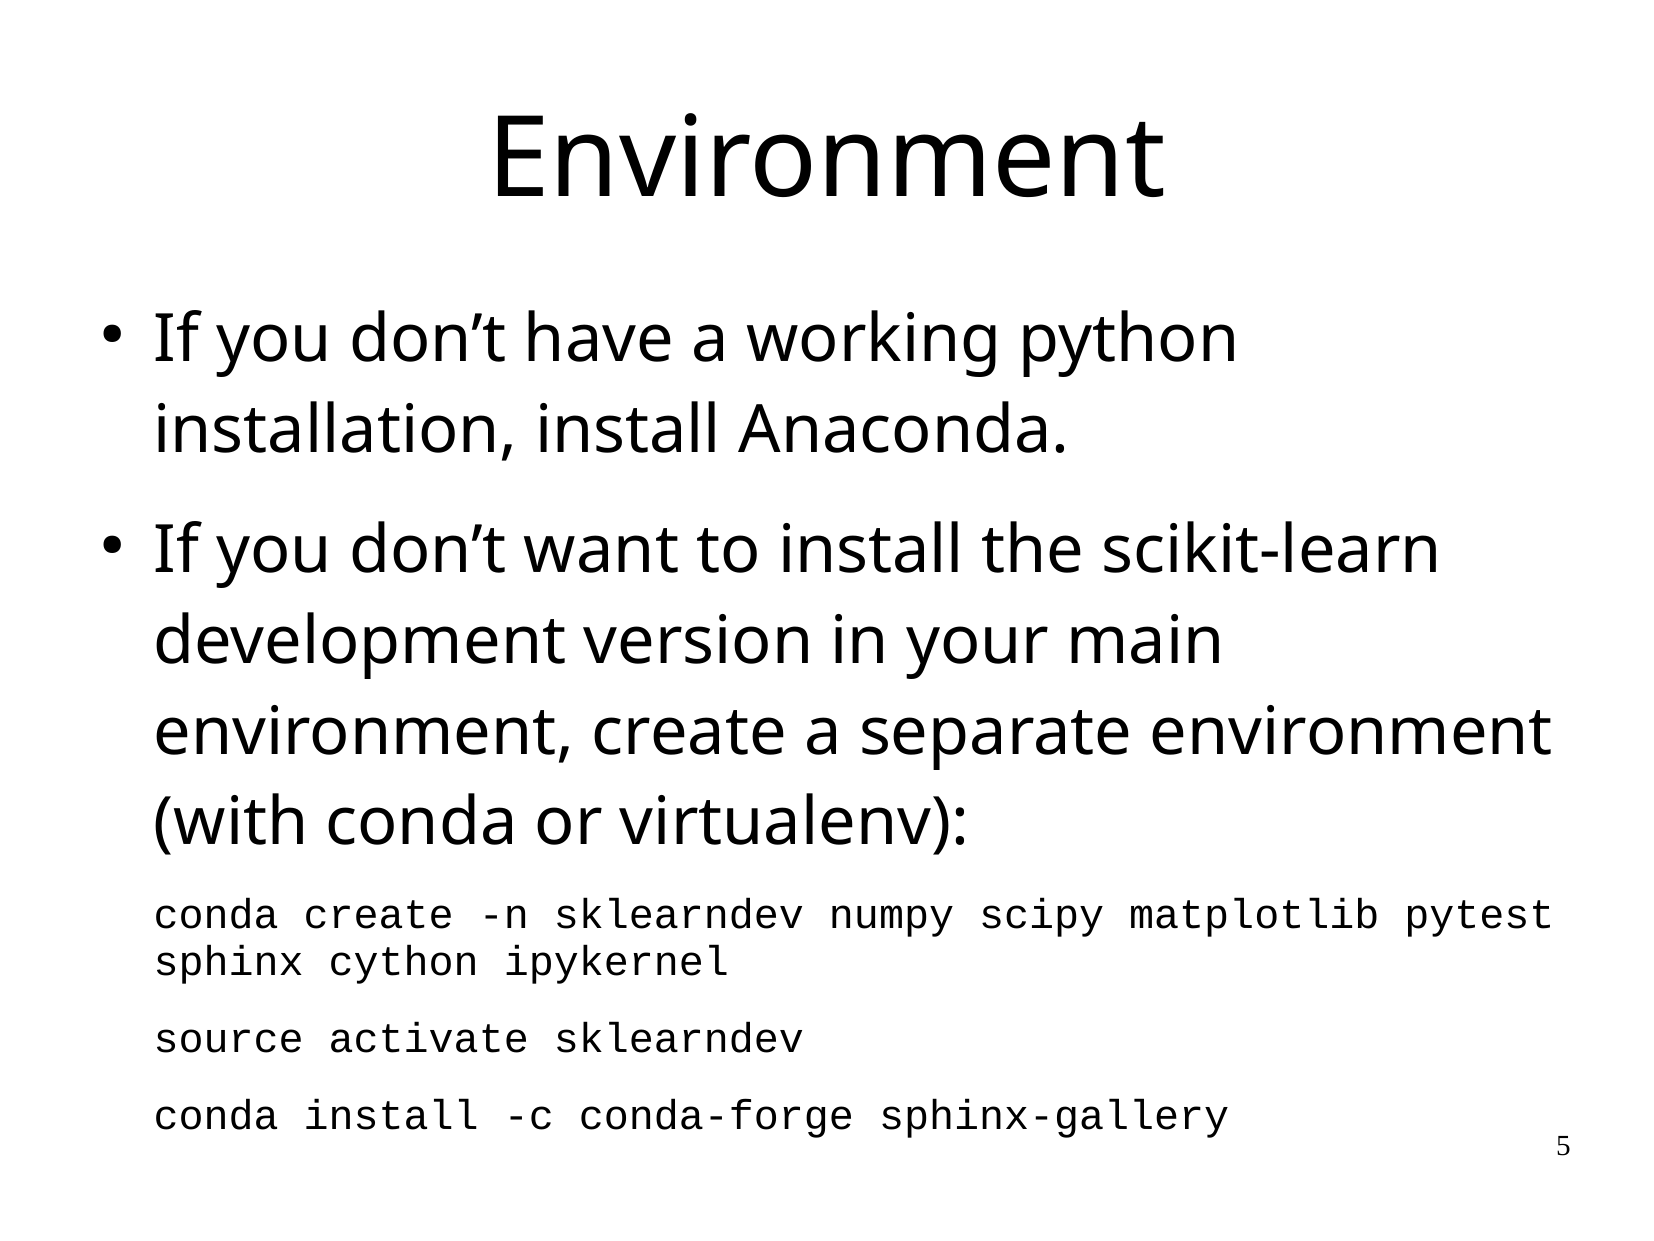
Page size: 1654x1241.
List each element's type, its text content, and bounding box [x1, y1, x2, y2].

list If you don’t have a working python installation, install Anaconda. If you don’t want to install the scikit-learn development version in your main environment, create a separate environment (with conda or virtualenv): conda create -n sklearndev numpy scipy matplotlib pytest sphinx cython ipykernel source activate sklearndev conda install -c conda-forge sphinx-gallery [82, 290, 1571, 1010]
title Environment [82, 49, 1571, 257]
